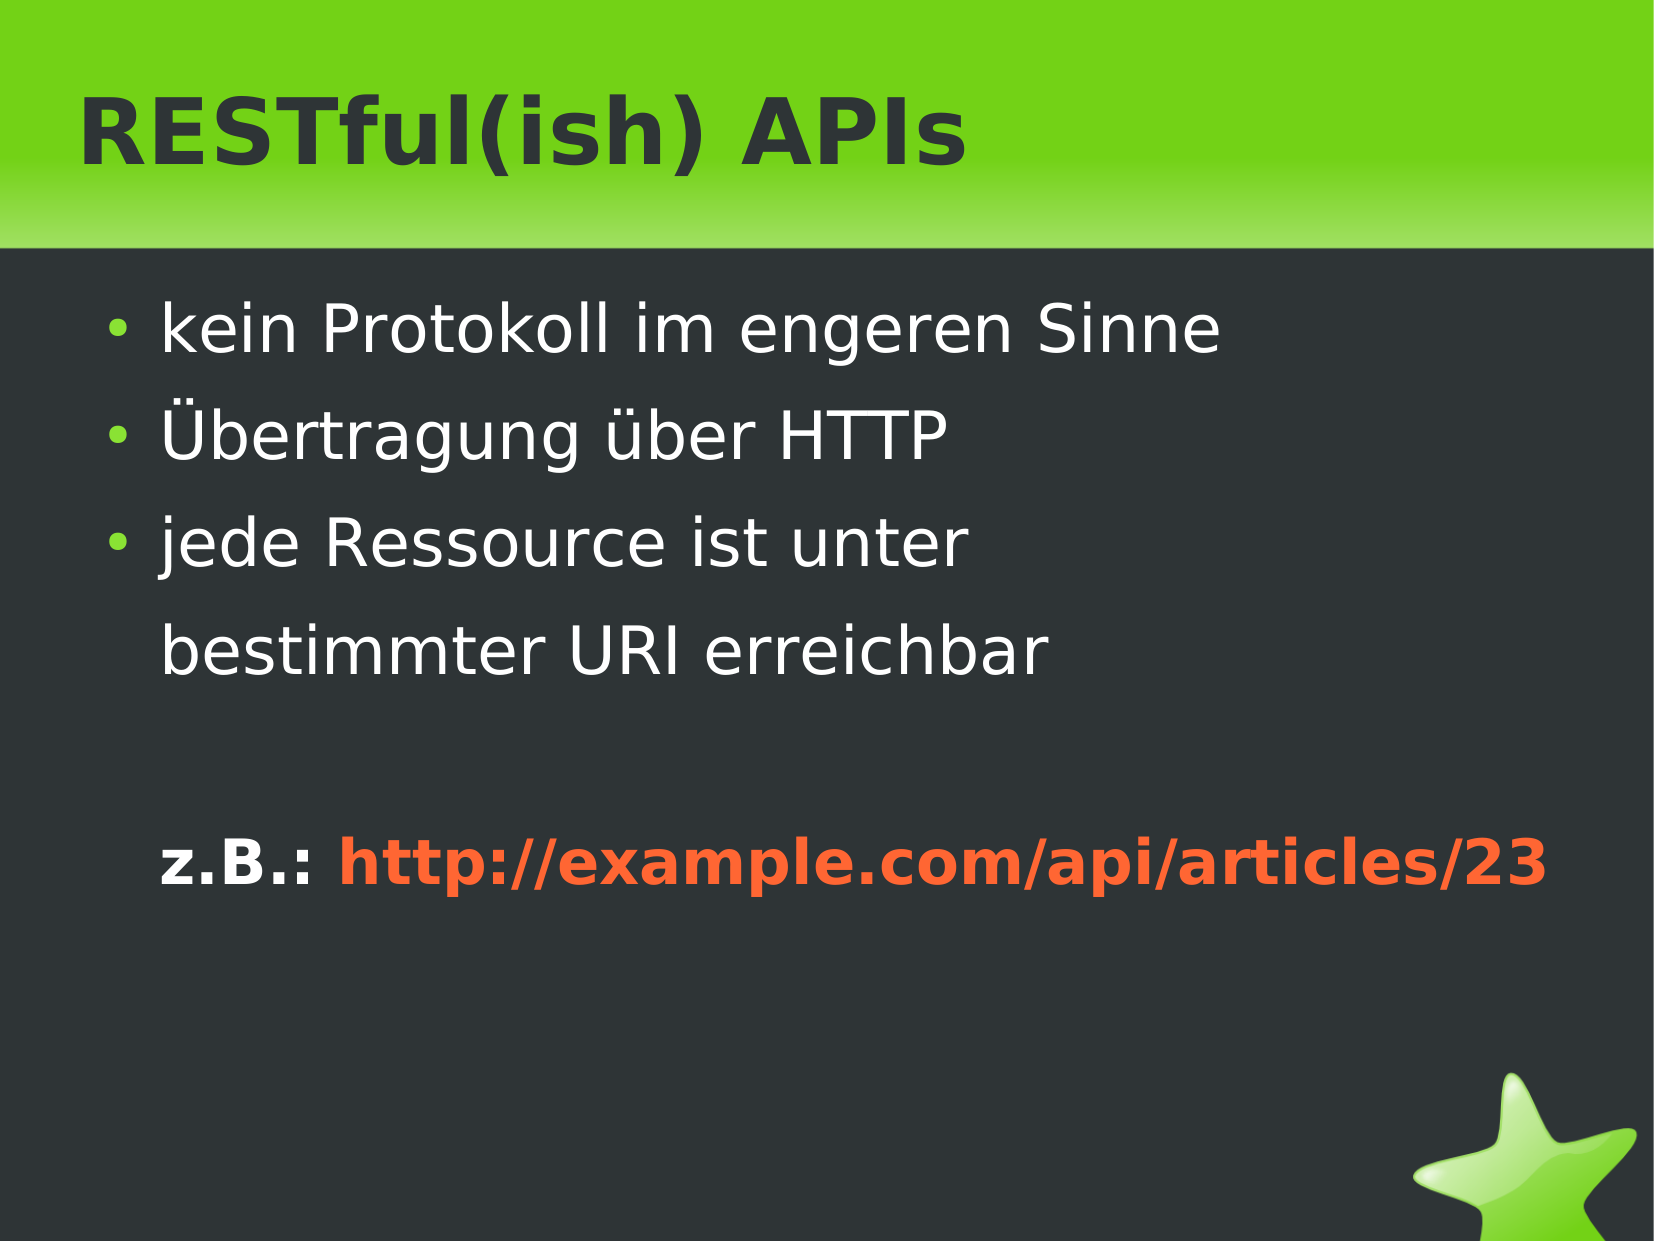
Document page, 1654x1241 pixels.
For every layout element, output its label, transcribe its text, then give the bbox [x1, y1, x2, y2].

list kein Protokoll im engeren Sinne Übertragung über HTTP jede Ressource ist unter bestimmter URI erreichbar z.B.: http://example.com/api/articles/23 [70, 290, 1559, 1182]
picture [0, 0, 1654, 1241]
title RESTful(ish) APIs [76, 29, 1565, 237]
